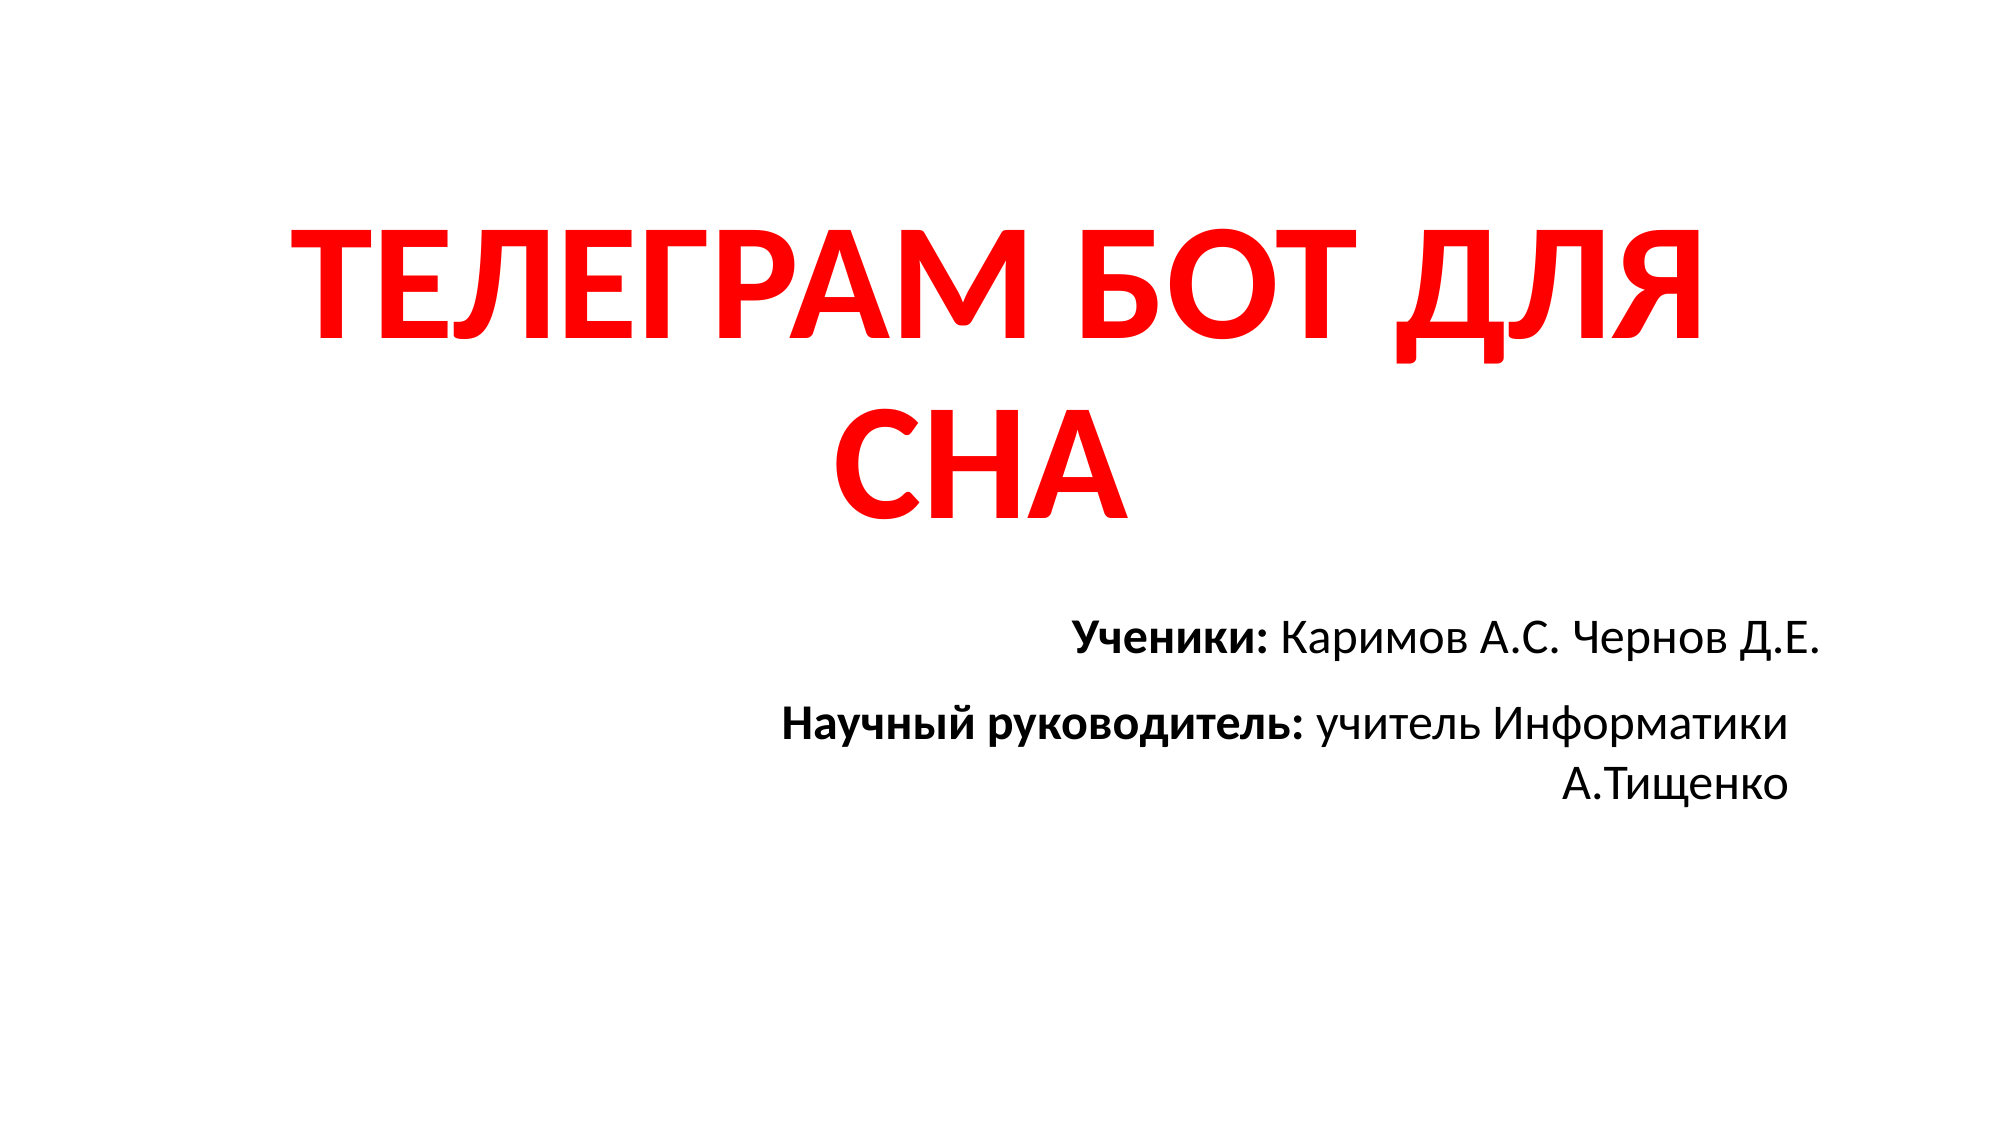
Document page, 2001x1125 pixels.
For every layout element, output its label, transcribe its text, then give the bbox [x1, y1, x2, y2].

title ТЕЛЕГРАМ БОТ ДЛЯ СНА [249, 181, 1750, 563]
text_box Научный руководитель: учитель Информатики А.Тищенко [766, 681, 1908, 864]
subtitle Ученики: Каримов А.С. Чернов Д.Е. [999, 602, 1894, 681]
